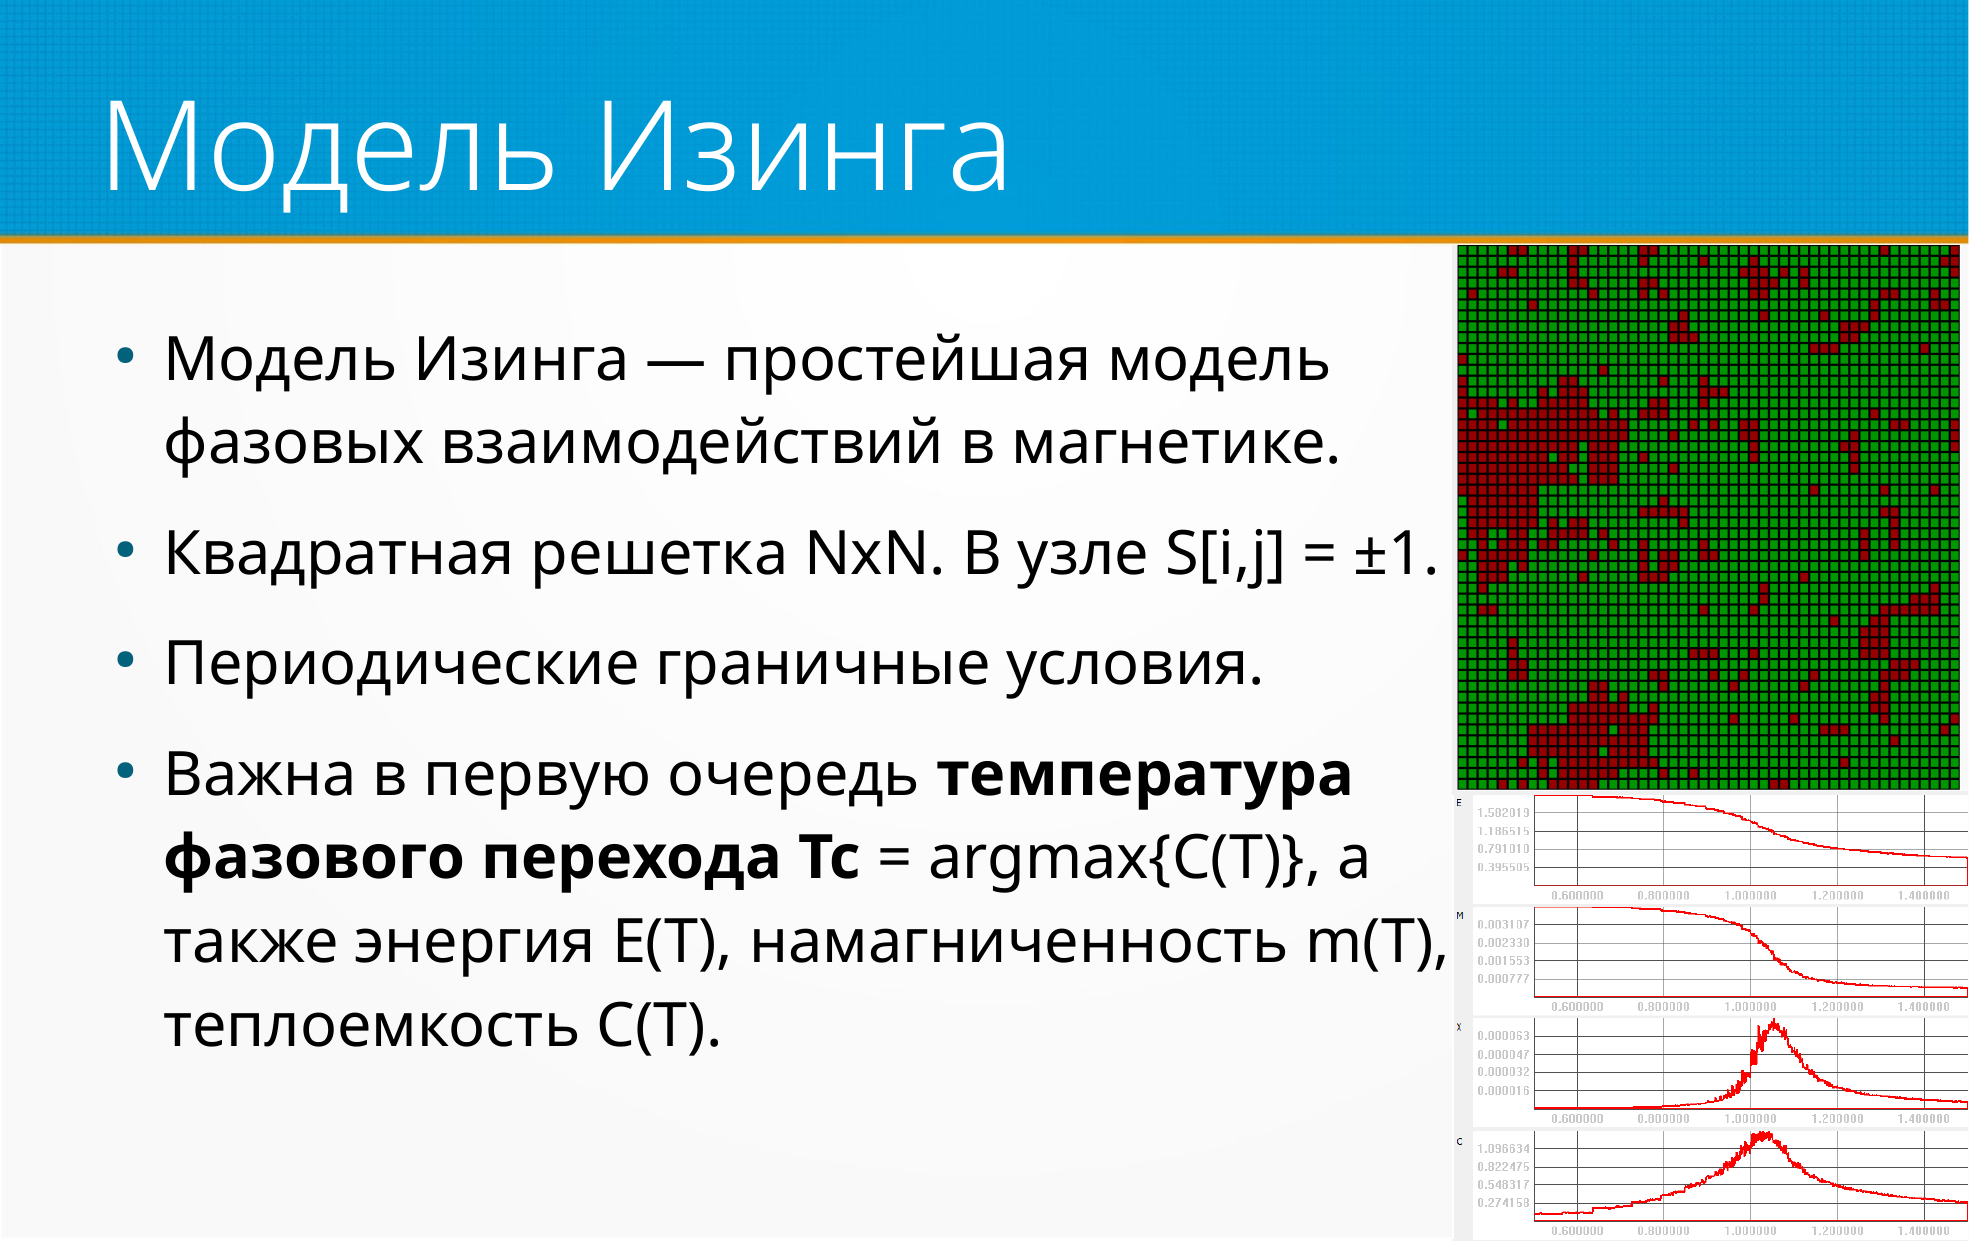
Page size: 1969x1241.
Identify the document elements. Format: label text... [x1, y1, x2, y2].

picture [0, 233, 1969, 1241]
list Модель Изинга — простейшая модель фазовых взаимодействий в магнетике. Квадратная решетка NxN. В узле S[i,j] = ±1. Периодические граничные условия. Важна в первую очередь температура фазового перехода Tc = argmax{C(T)}, а также энергия E(T), намагниченность m(T), теплоемкость C(T). [98, 315, 1452, 1081]
title Модель Изинга [98, 19, 1870, 227]
